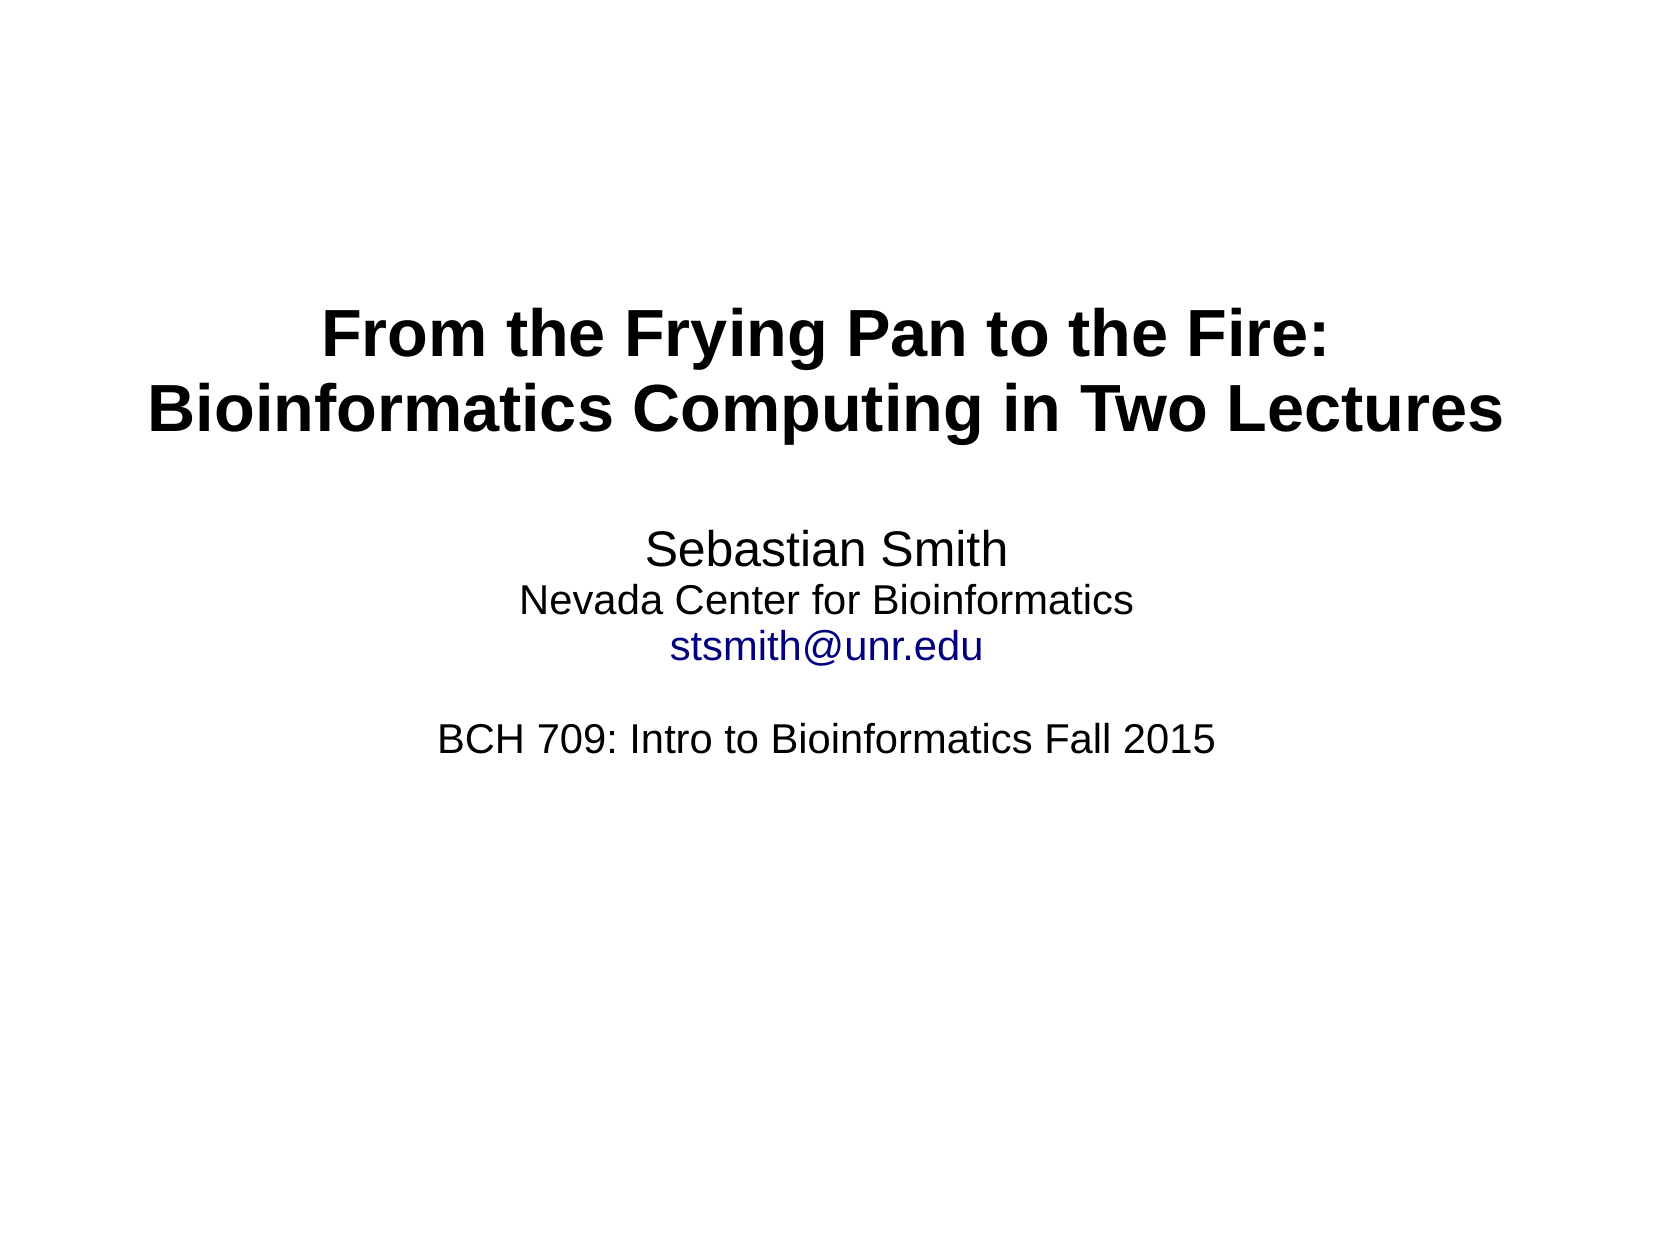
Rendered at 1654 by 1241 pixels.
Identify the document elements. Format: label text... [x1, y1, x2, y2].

subtitle From the Frying Pan to the Fire: Bioinformatics Computing in Two Lectures Sebastian Smith Nevada Center for Bioinformatics stsmith@unr.edu BCH 709: Intro to Bioinformatics Fall 2015 [82, 49, 1571, 1010]
